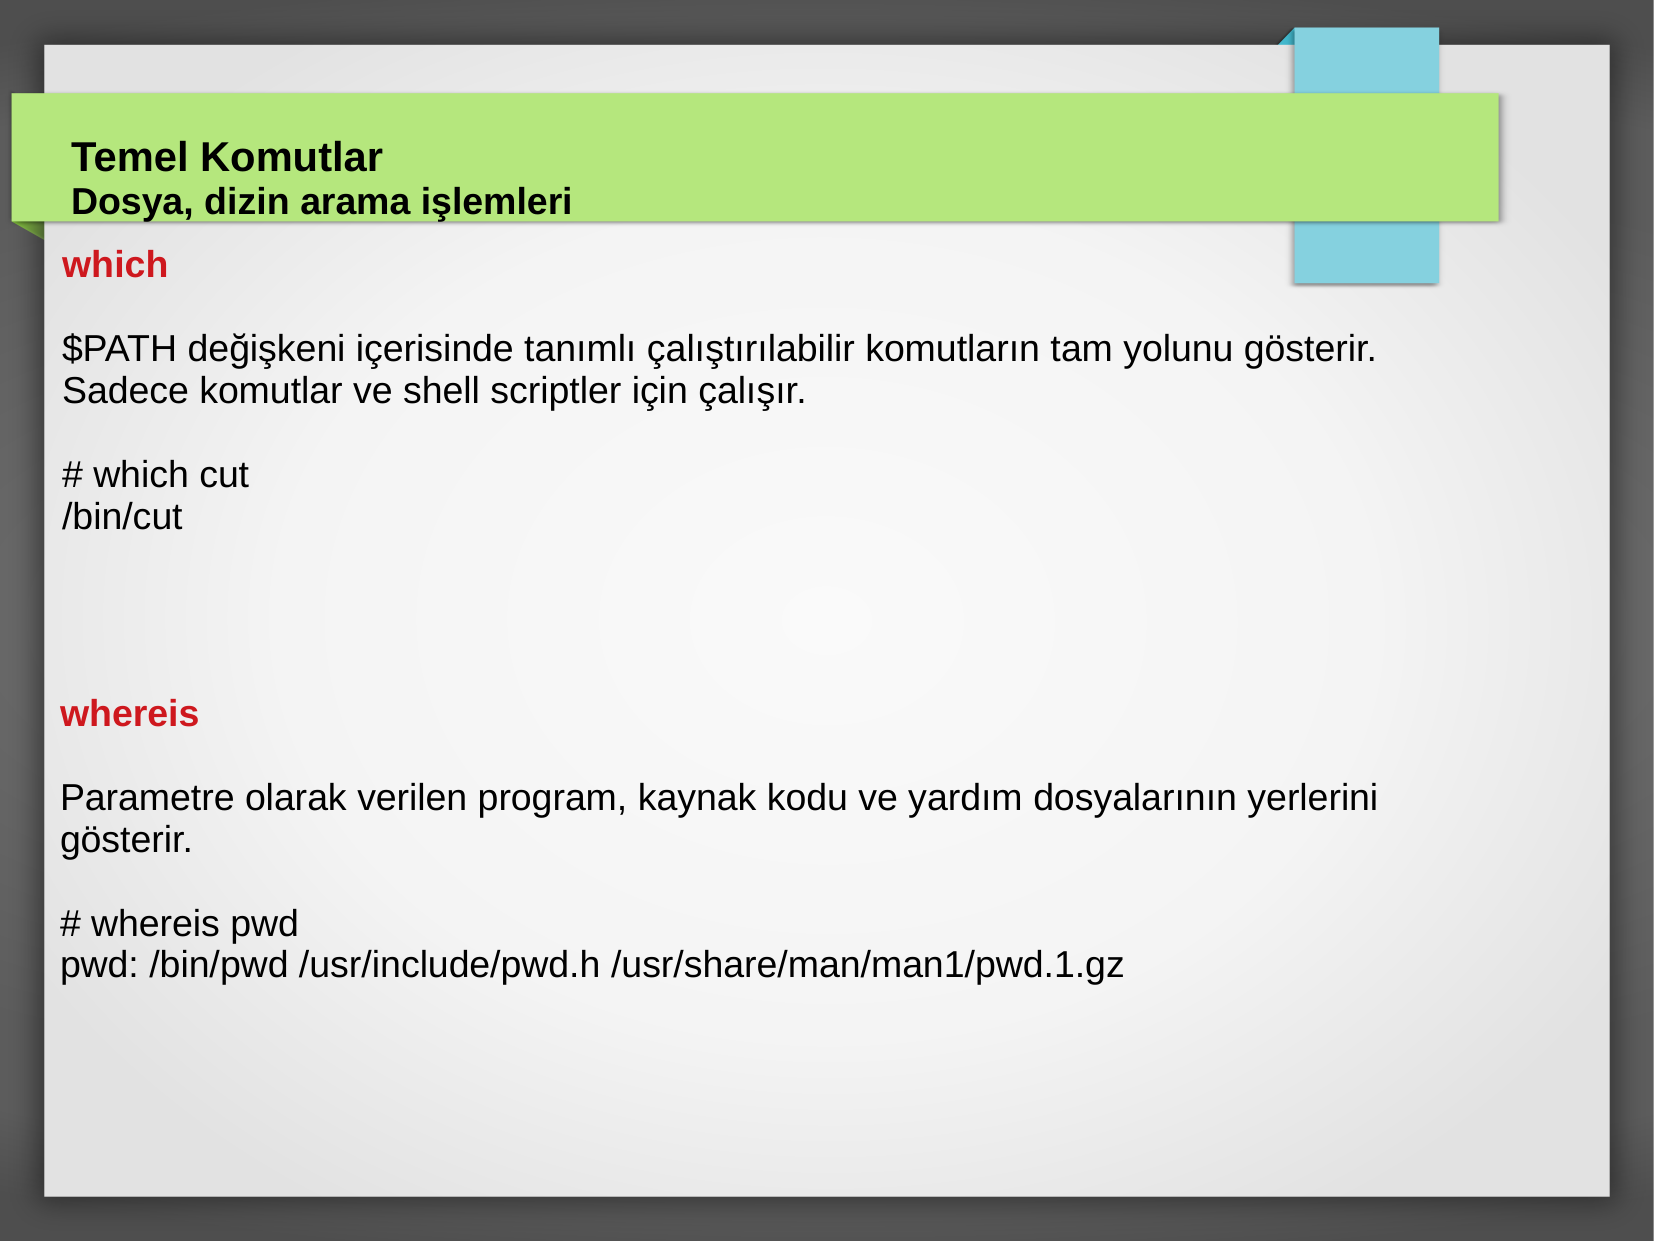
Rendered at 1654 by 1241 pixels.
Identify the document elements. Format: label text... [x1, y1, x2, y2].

text_box which $PATH değişkeni içerisinde tanımlı çalıştırılabilir komutların tam yolunu gösterir. Sadece komutlar ve shell scriptler için çalışır. # which cut /bin/cut [47, 235, 1393, 545]
text_box whereis Parametre olarak verilen program, kaynak kodu ve yardım dosyalarının yerlerini gösterir. # whereis pwd pwd: /bin/pwd /usr/include/pwd.h /usr/share/man/man1/pwd.1.gz [45, 684, 1394, 994]
picture [0, 0, 1654, 1241]
text_box Temel Komutlar Dosya, dizin arama işlemleri [56, 126, 1217, 235]
